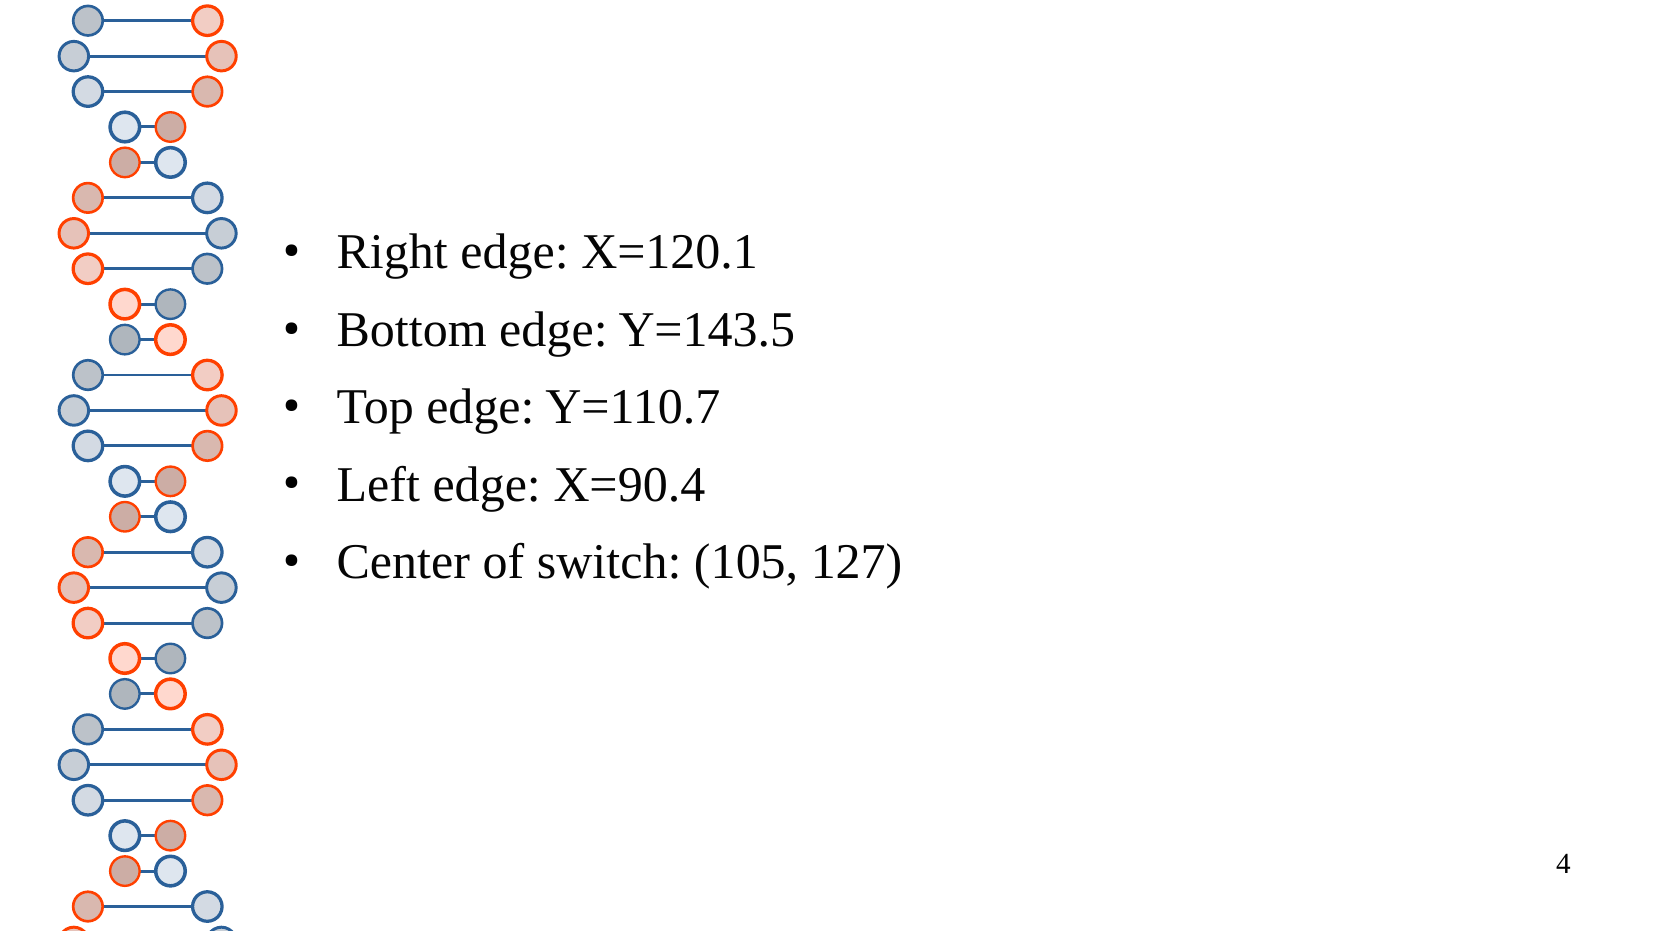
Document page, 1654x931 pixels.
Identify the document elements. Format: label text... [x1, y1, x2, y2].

list Right edge: X=120.1 Bottom edge: Y=143.5 Top edge: Y=110.7 Left edge: X=90.4 Center of switch: (105, 127) [265, 224, 1595, 764]
